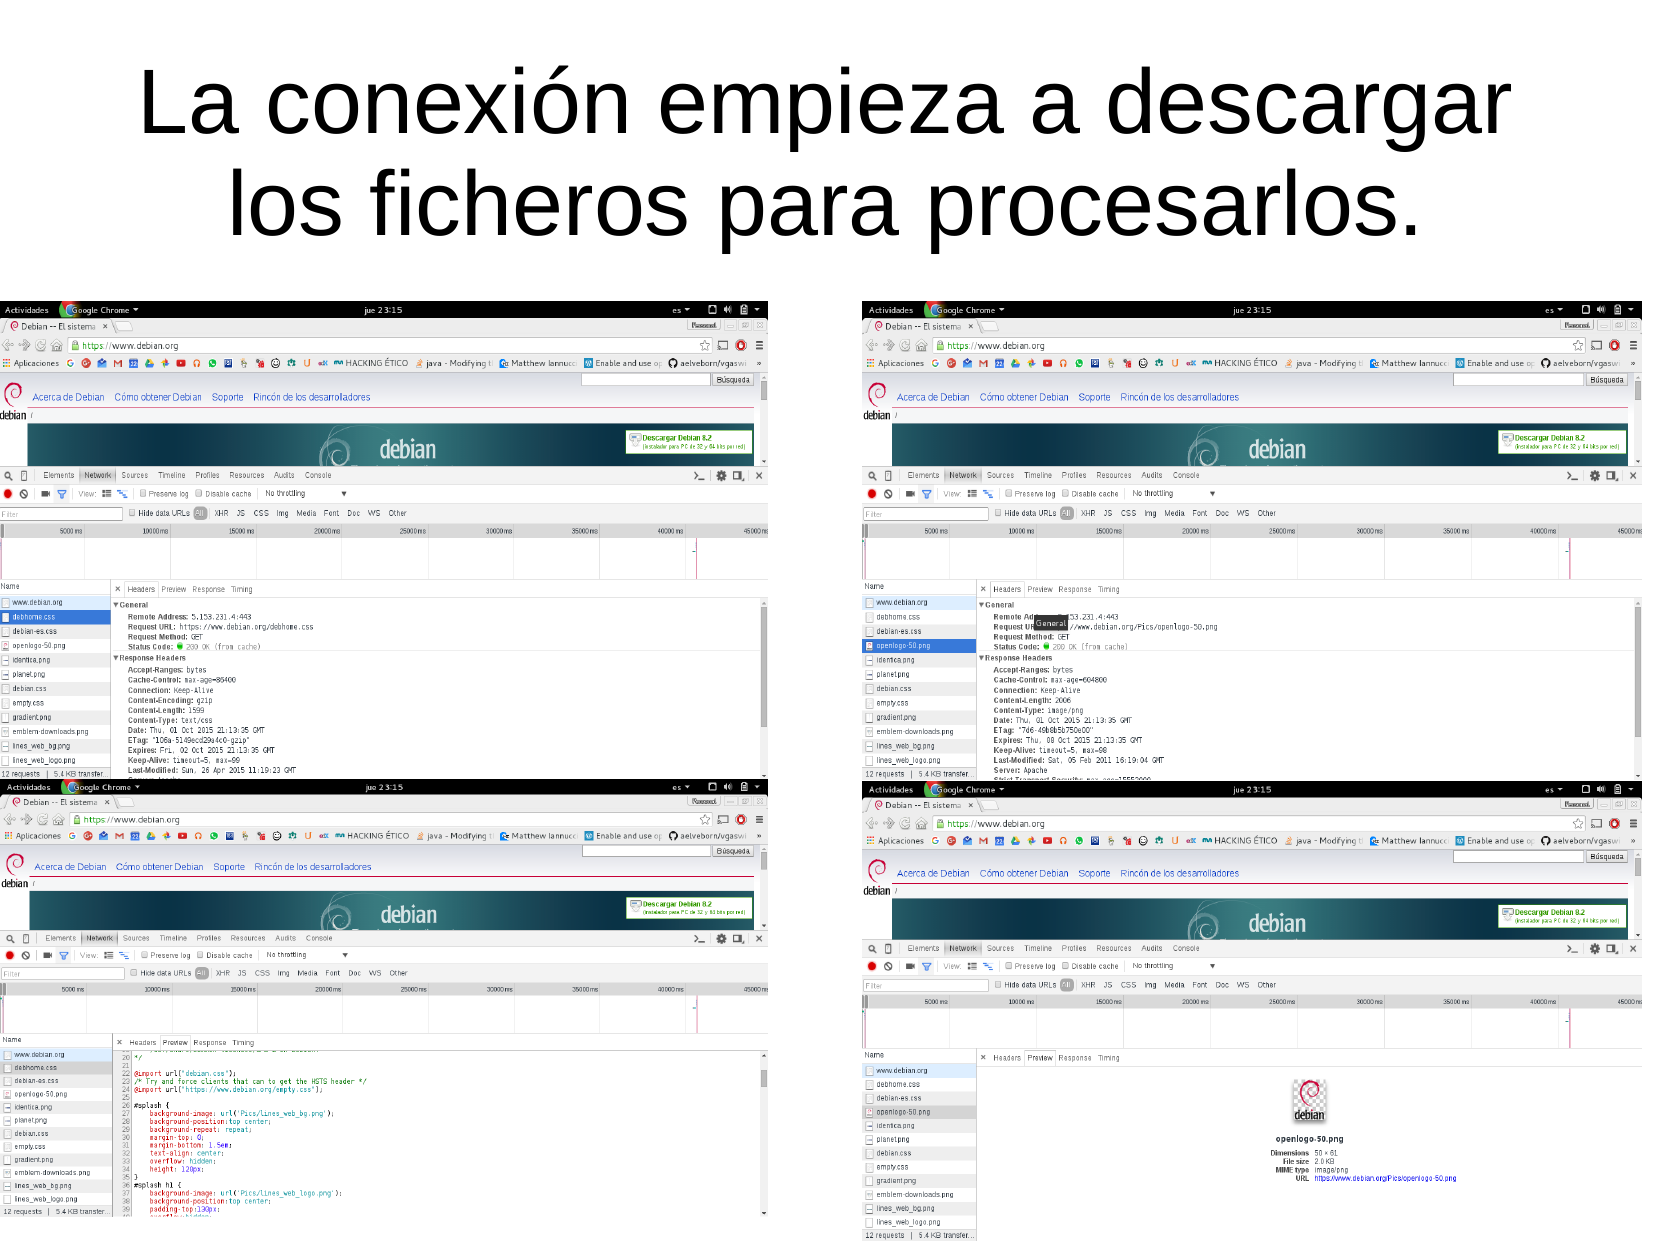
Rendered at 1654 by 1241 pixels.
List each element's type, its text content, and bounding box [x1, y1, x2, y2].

picture [0, 301, 768, 1217]
picture [862, 301, 1642, 780]
title La conexión empieza a descargar los ficheros para procesarlos. [82, 49, 1571, 257]
picture [862, 781, 1642, 1241]
